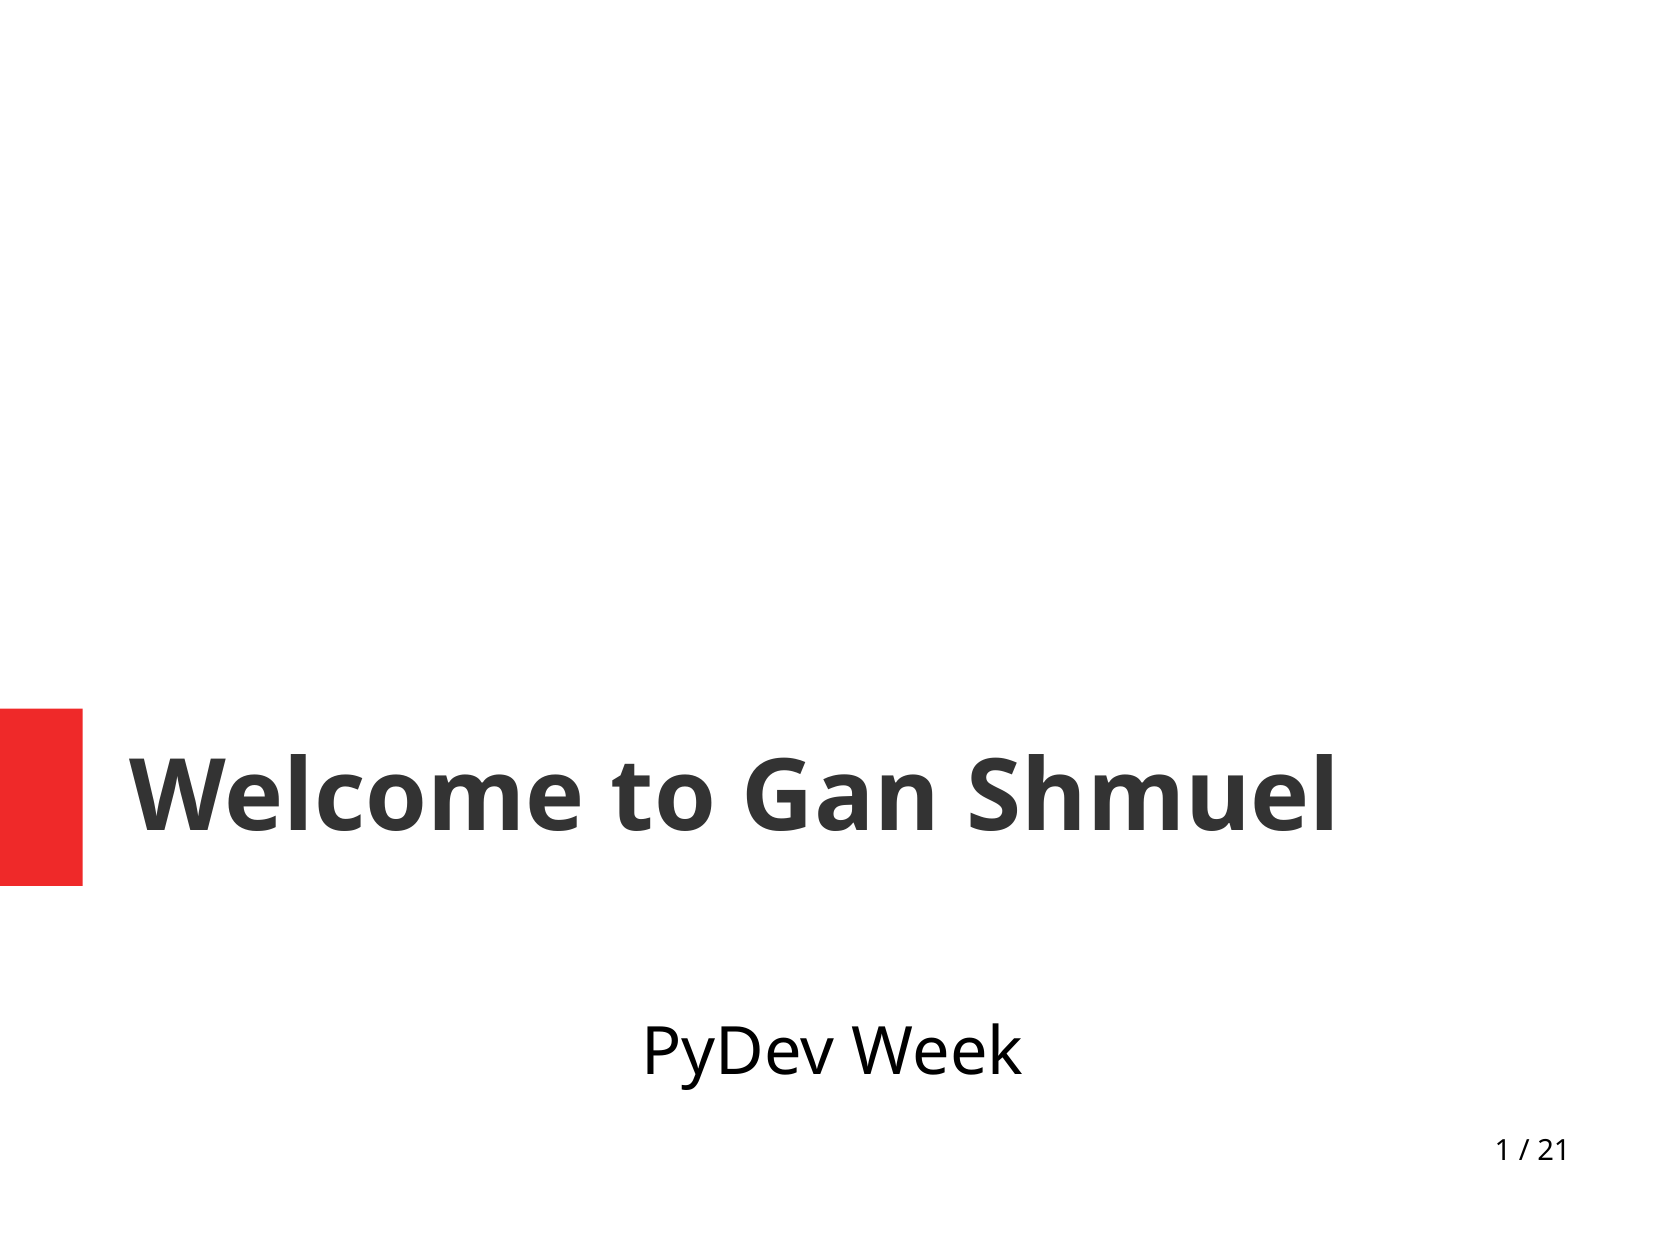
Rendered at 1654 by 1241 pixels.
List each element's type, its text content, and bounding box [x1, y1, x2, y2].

subtitle PyDev Week [129, 968, 1536, 1130]
title Welcome to Gan Shmuel [129, 655, 1536, 928]
